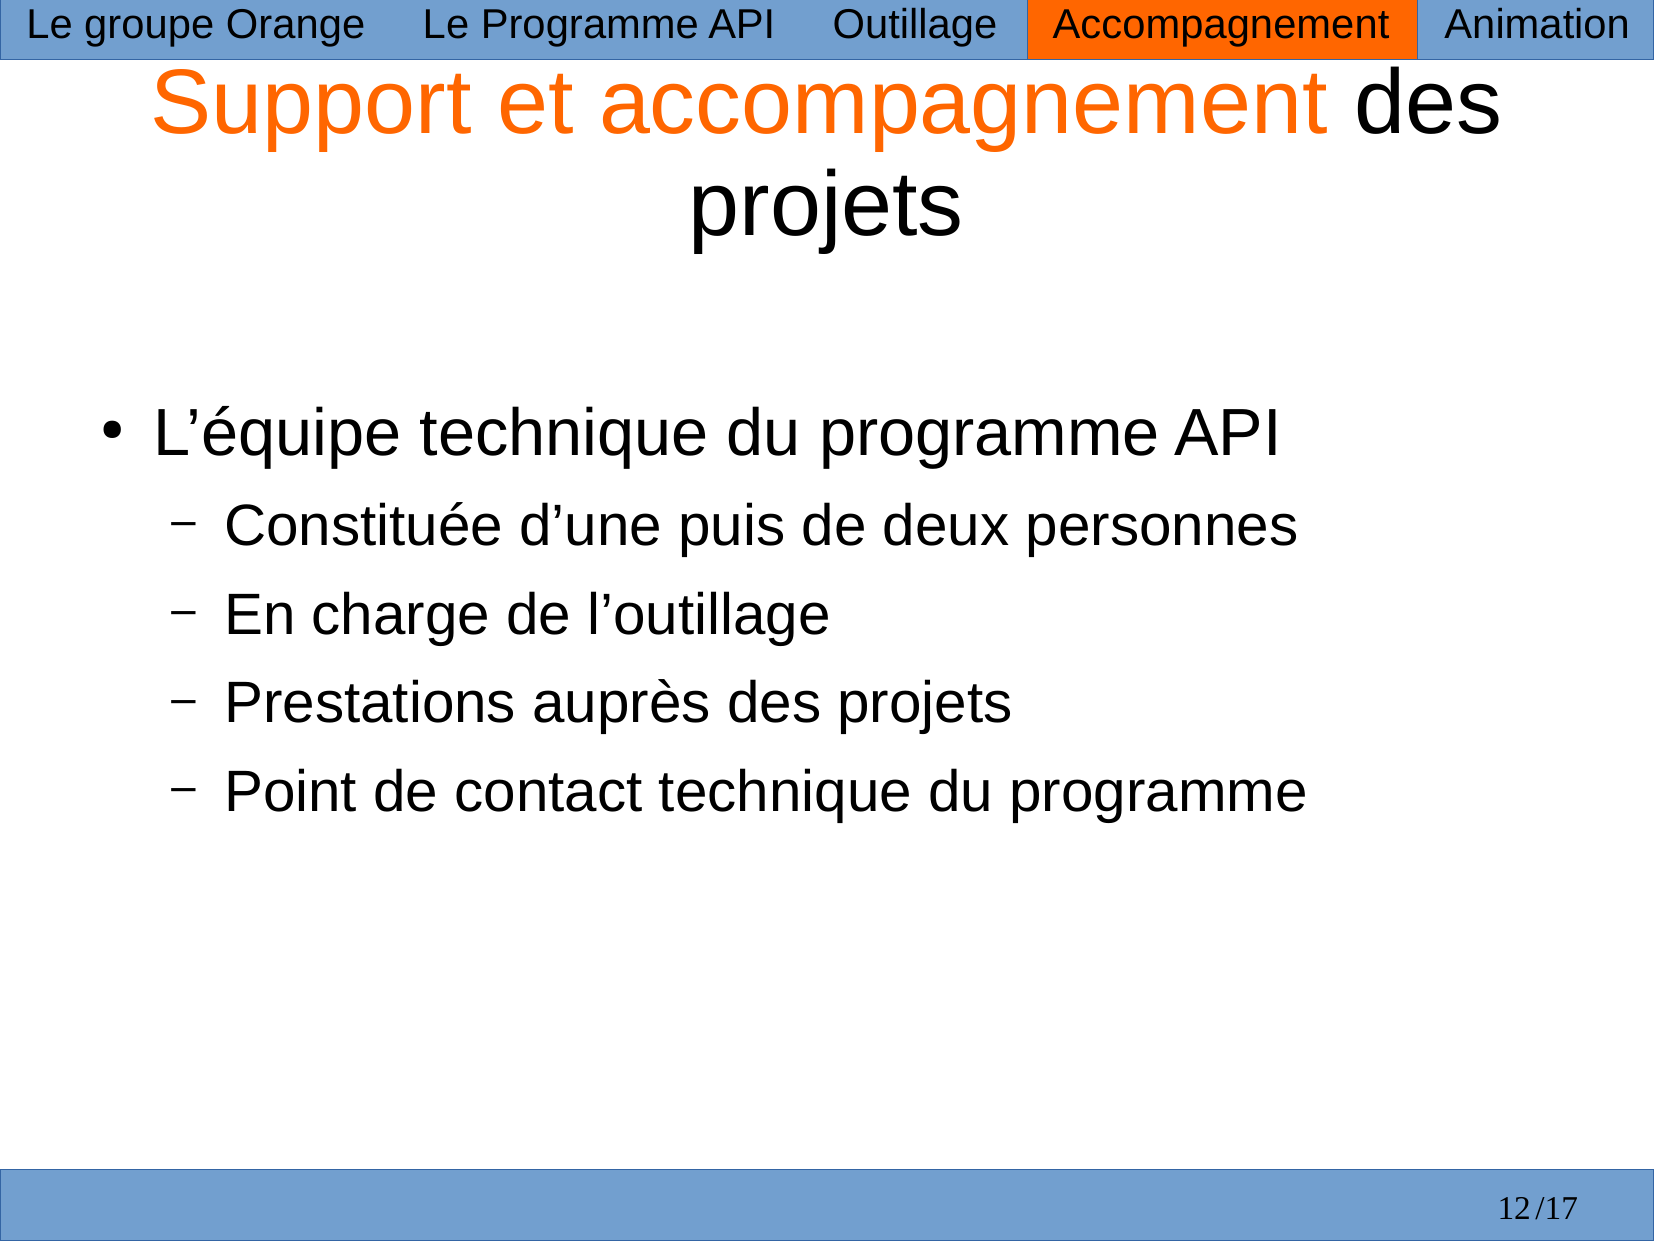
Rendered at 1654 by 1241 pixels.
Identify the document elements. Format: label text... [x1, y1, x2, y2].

text_box Le groupe Orange Le Programme API Outillage Accompagnement Animation [0, 0, 1654, 60]
list L’équipe technique du programme API Constituée d’une puis de deux personnes En charge de l’outillage Prestations auprès des projets Point de contact technique du programme [82, 290, 1571, 1010]
title Support et accompagnement des projets [82, 60, 1571, 257]
